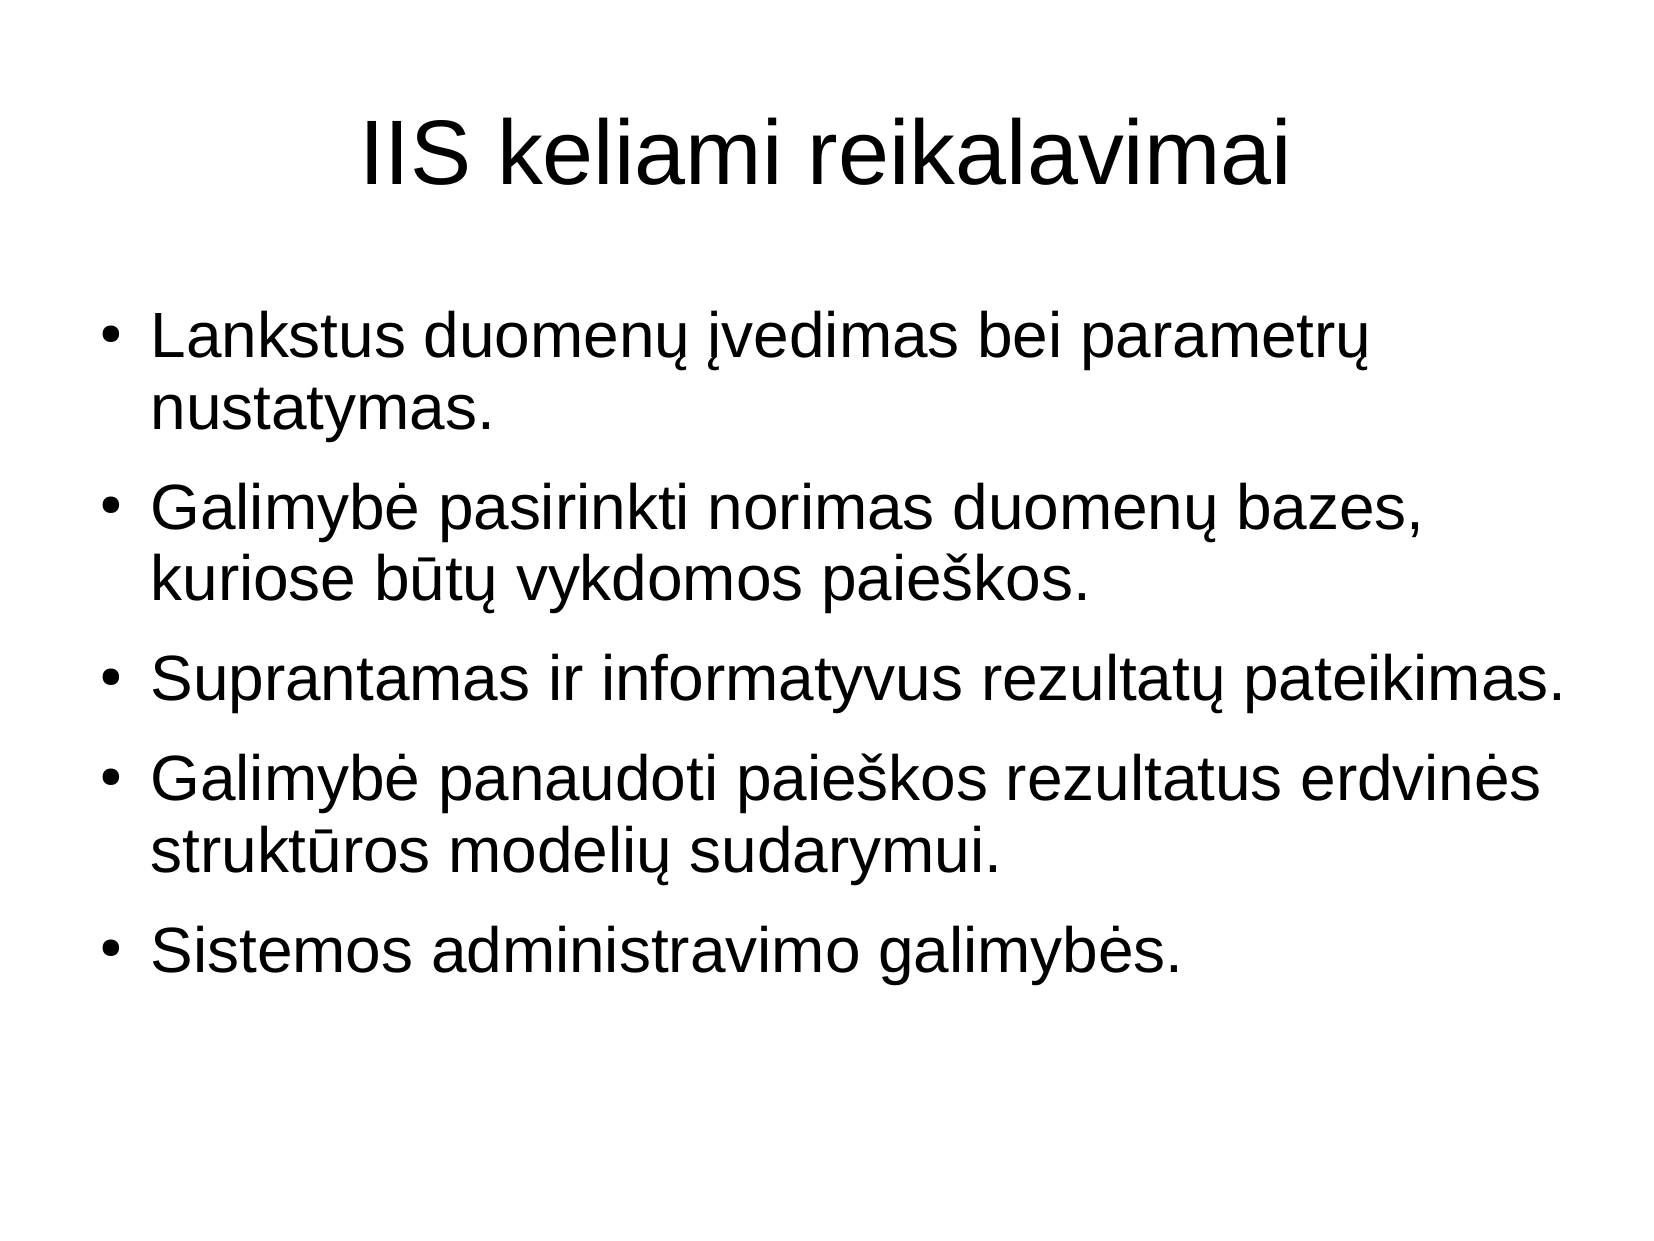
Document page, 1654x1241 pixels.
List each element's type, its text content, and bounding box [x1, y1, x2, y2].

title IIS keliami reikalavimai [82, 56, 1571, 250]
list Lankstus duomenų įvedimas bei parametrų nustatymas. Galimybė pasirinkti norimas duomenų bazes, kuriose būtų vykdomos paieškos. Suprantamas ir informatyvus rezultatų pateikimas. Galimybė panaudoti paieškos rezultatus erdvinės struktūros modelių sudarymui. Sistemos administravimo galimybės. [82, 300, 1571, 1051]
